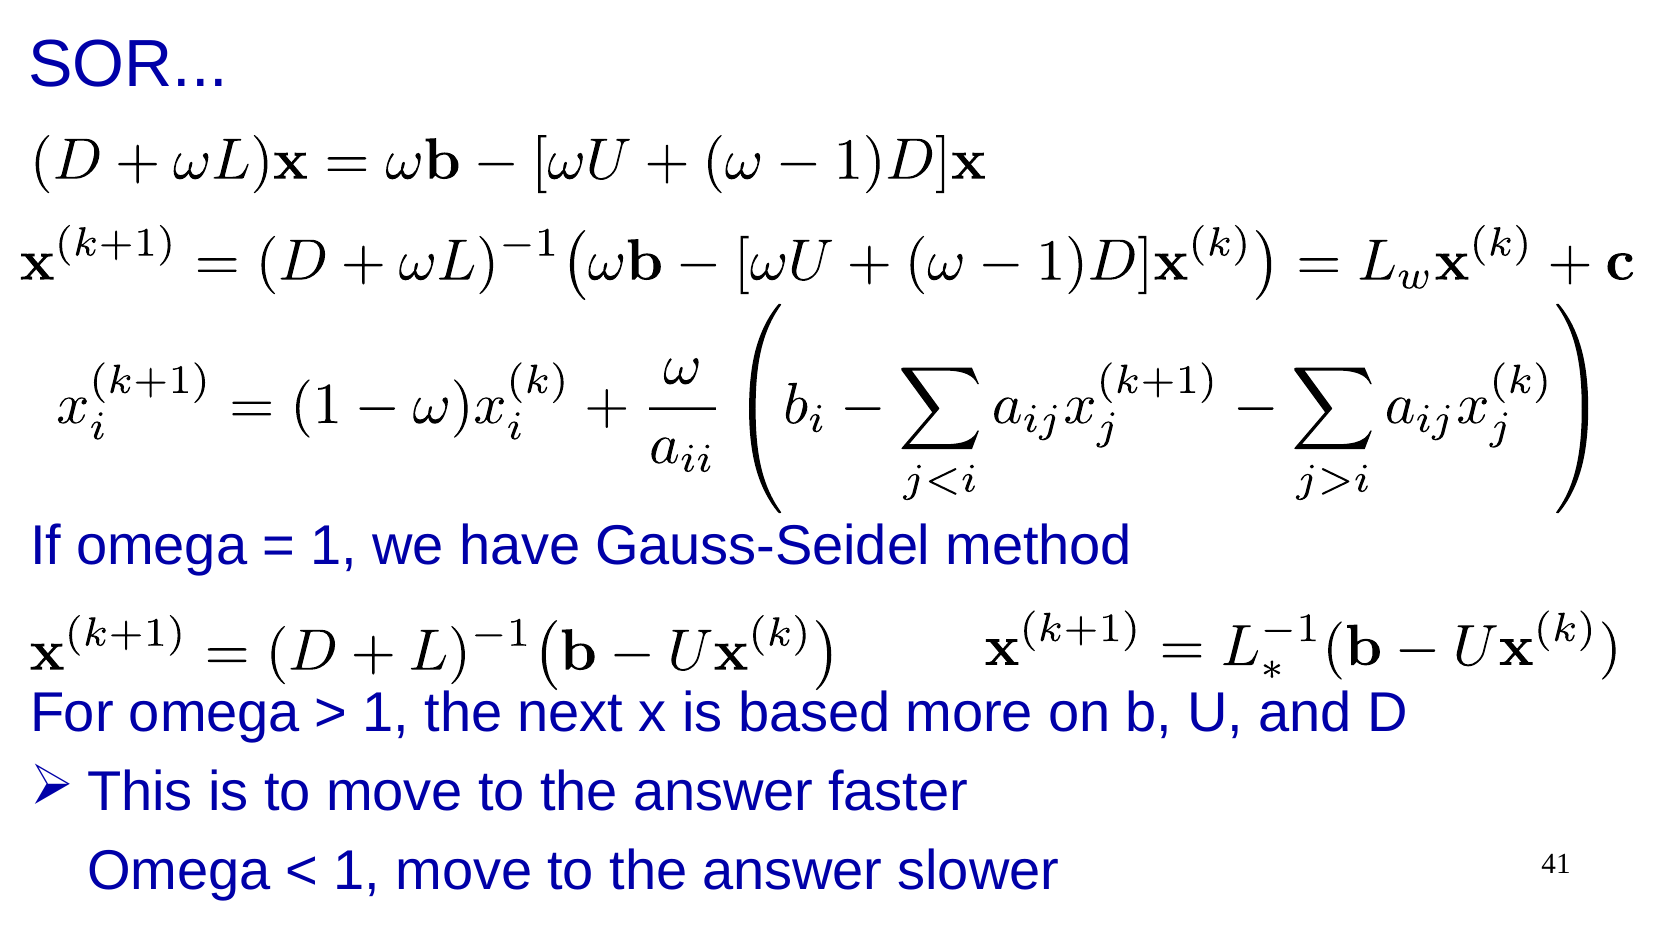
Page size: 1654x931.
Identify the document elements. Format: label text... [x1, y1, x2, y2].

text_box [984, 610, 1622, 680]
text_box [30, 135, 987, 194]
text_box [56, 303, 1606, 514]
list If omega = 1, we have Gauss-Seidel method or For omega > 1, the next x is based more on b, U, and D This is to move to the answer faster Omega < 1, move to the answer slower [30, 348, 1645, 904]
title SOR... [28, 21, 1626, 106]
text_box [29, 615, 841, 691]
text_box [19, 224, 1636, 301]
